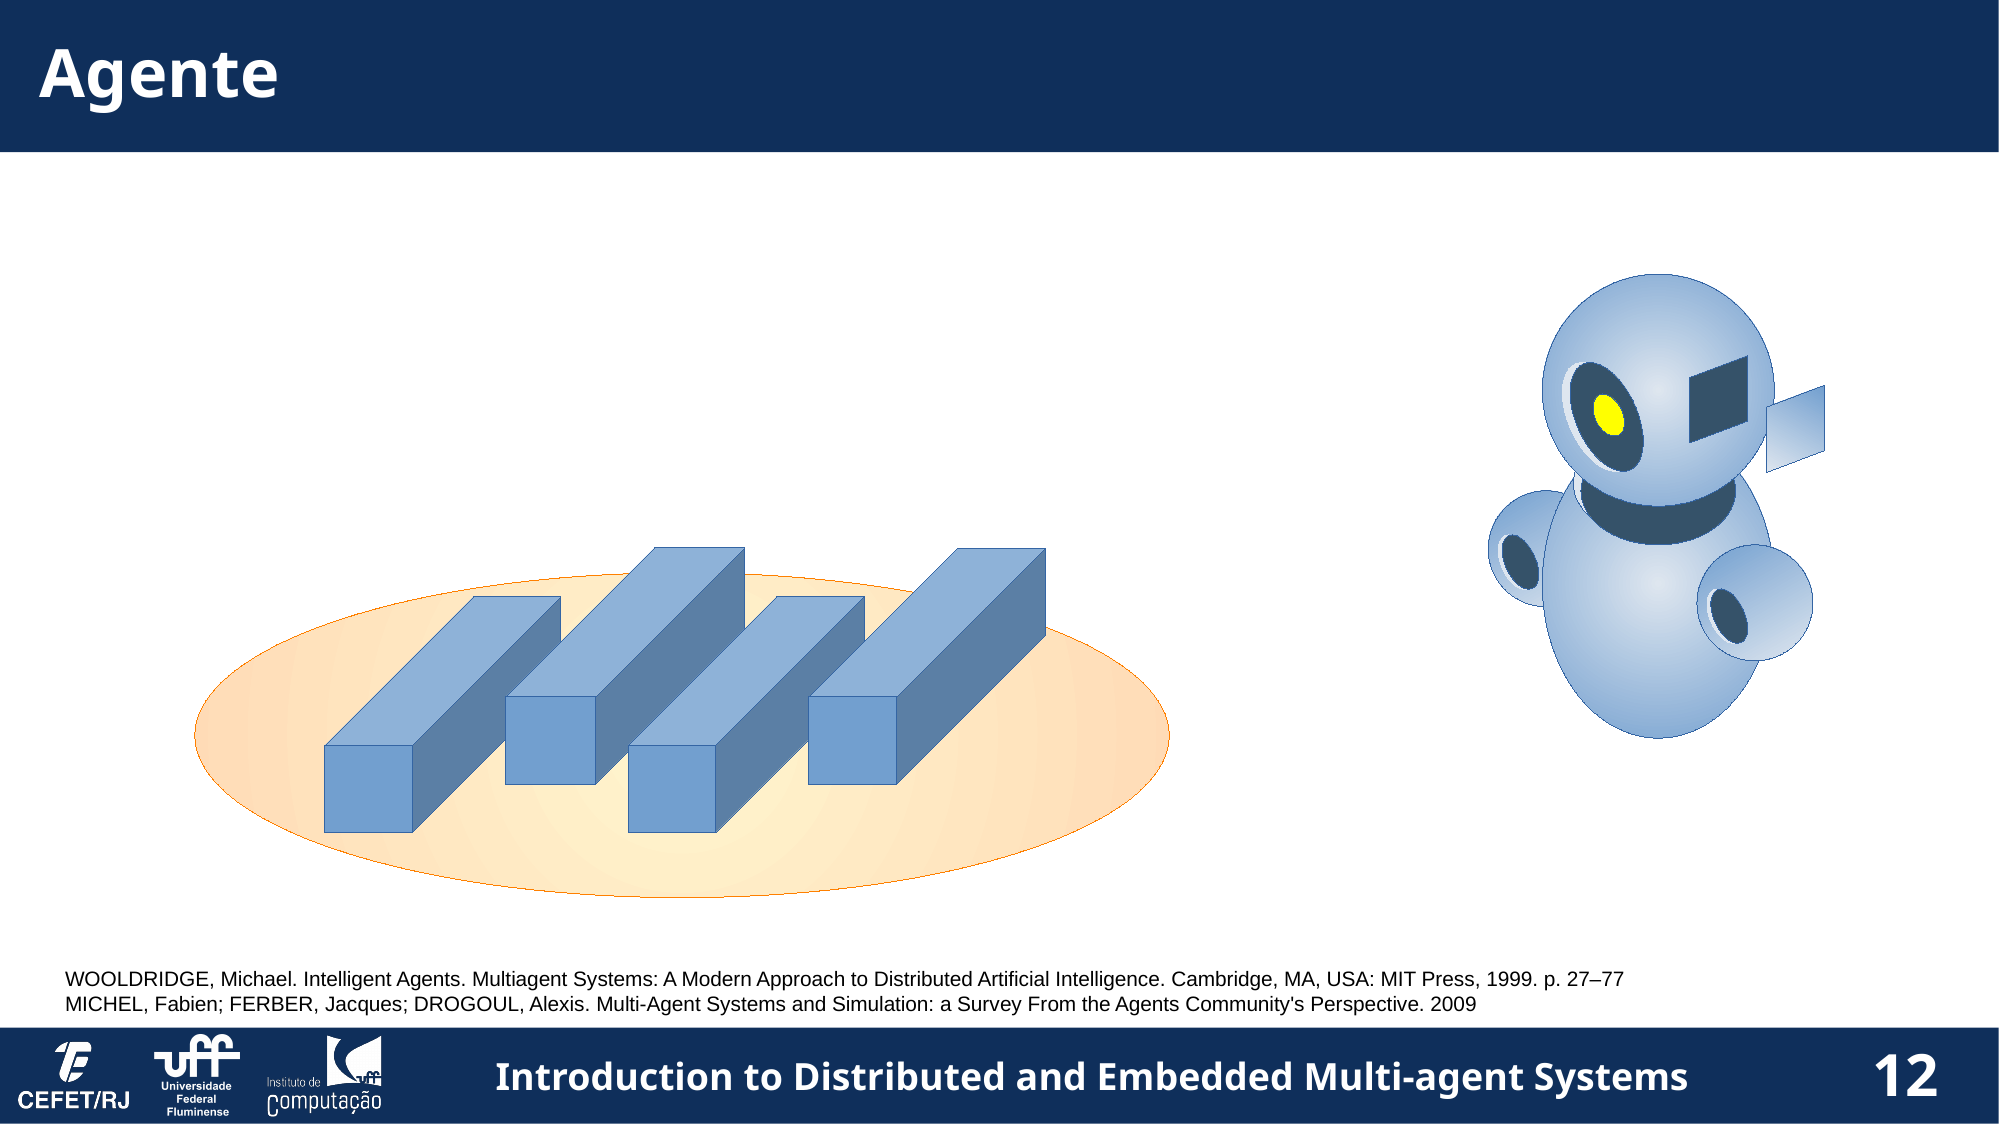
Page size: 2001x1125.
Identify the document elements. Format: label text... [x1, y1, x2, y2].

text_box [1488, 274, 1825, 739]
text_box WOOLDRIDGE, Michael. Intelligent Agents. Multiagent Systems: A Modern Approach to Distributed Artificial Intelligence. Cambridge, MA, USA: MIT Press, 1999. p. 27–77 MICHEL, Fabien; FERBER, Jacques; DROGOUL, Alexis. Multi-Agent Systems and Simulation: a Survey From the Agents Community's Perspective. 2009 [50, 958, 1969, 1024]
picture [265, 1033, 383, 1117]
picture [153, 1033, 241, 1121]
text_box [194, 549, 1170, 898]
text_box Agente [25, 23, 1999, 119]
picture [18, 1021, 129, 1125]
